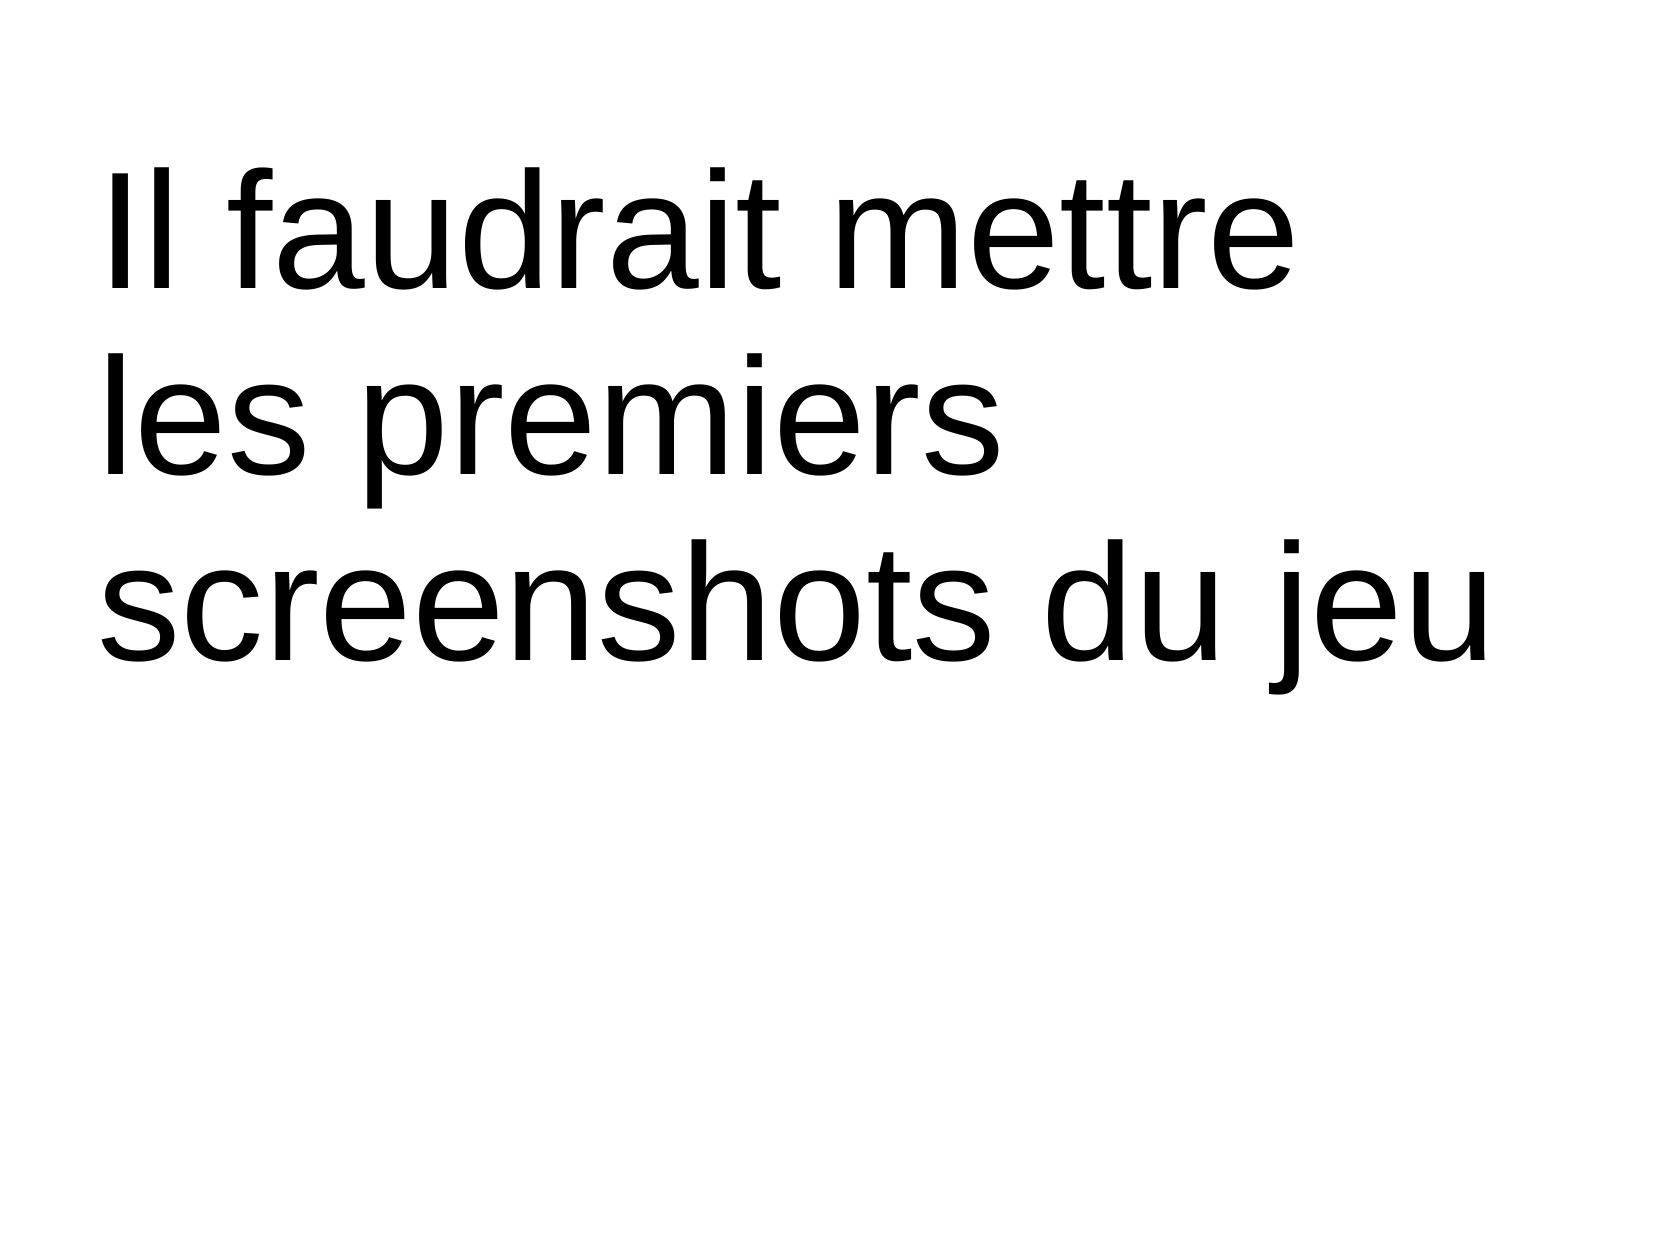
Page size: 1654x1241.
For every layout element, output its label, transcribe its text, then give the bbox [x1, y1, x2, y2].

text_box Il faudrait mettre les premiers screenshots du jeu [82, 129, 1536, 1075]
